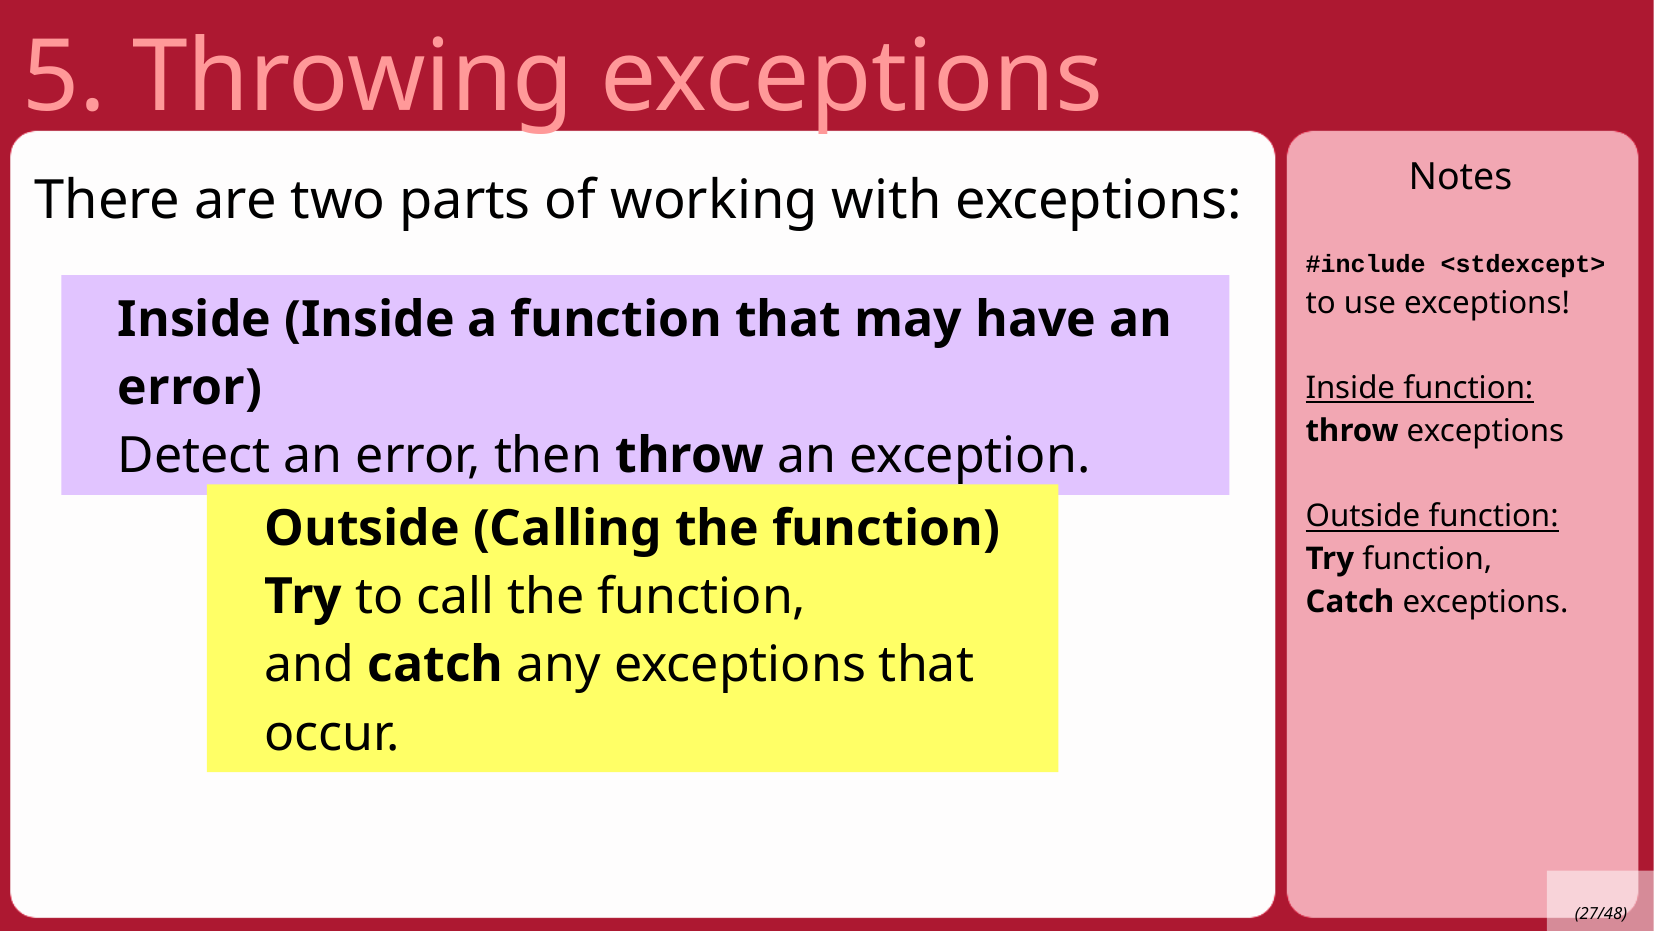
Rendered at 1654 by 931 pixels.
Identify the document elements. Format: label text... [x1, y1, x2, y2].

picture [0, 0, 1654, 931]
text_box Inside (Inside a function that may have an error) Detect an error, then throw an exception. [61, 321, 1230, 449]
title 5. Throwing exceptions [22, 7, 1511, 136]
text_box Notes #include <stdexcept> to use exceptions! Inside function: throw exceptions Outside function: Try function, Catch exceptions. [1290, 141, 1631, 552]
text_box Outside (Calling the function) Try to call the function, and catch any exceptions that occur. [206, 536, 1059, 721]
text_box (<number>/48) [1546, 877, 1654, 931]
text_box There are two parts of working with exceptions: [34, 160, 1248, 284]
